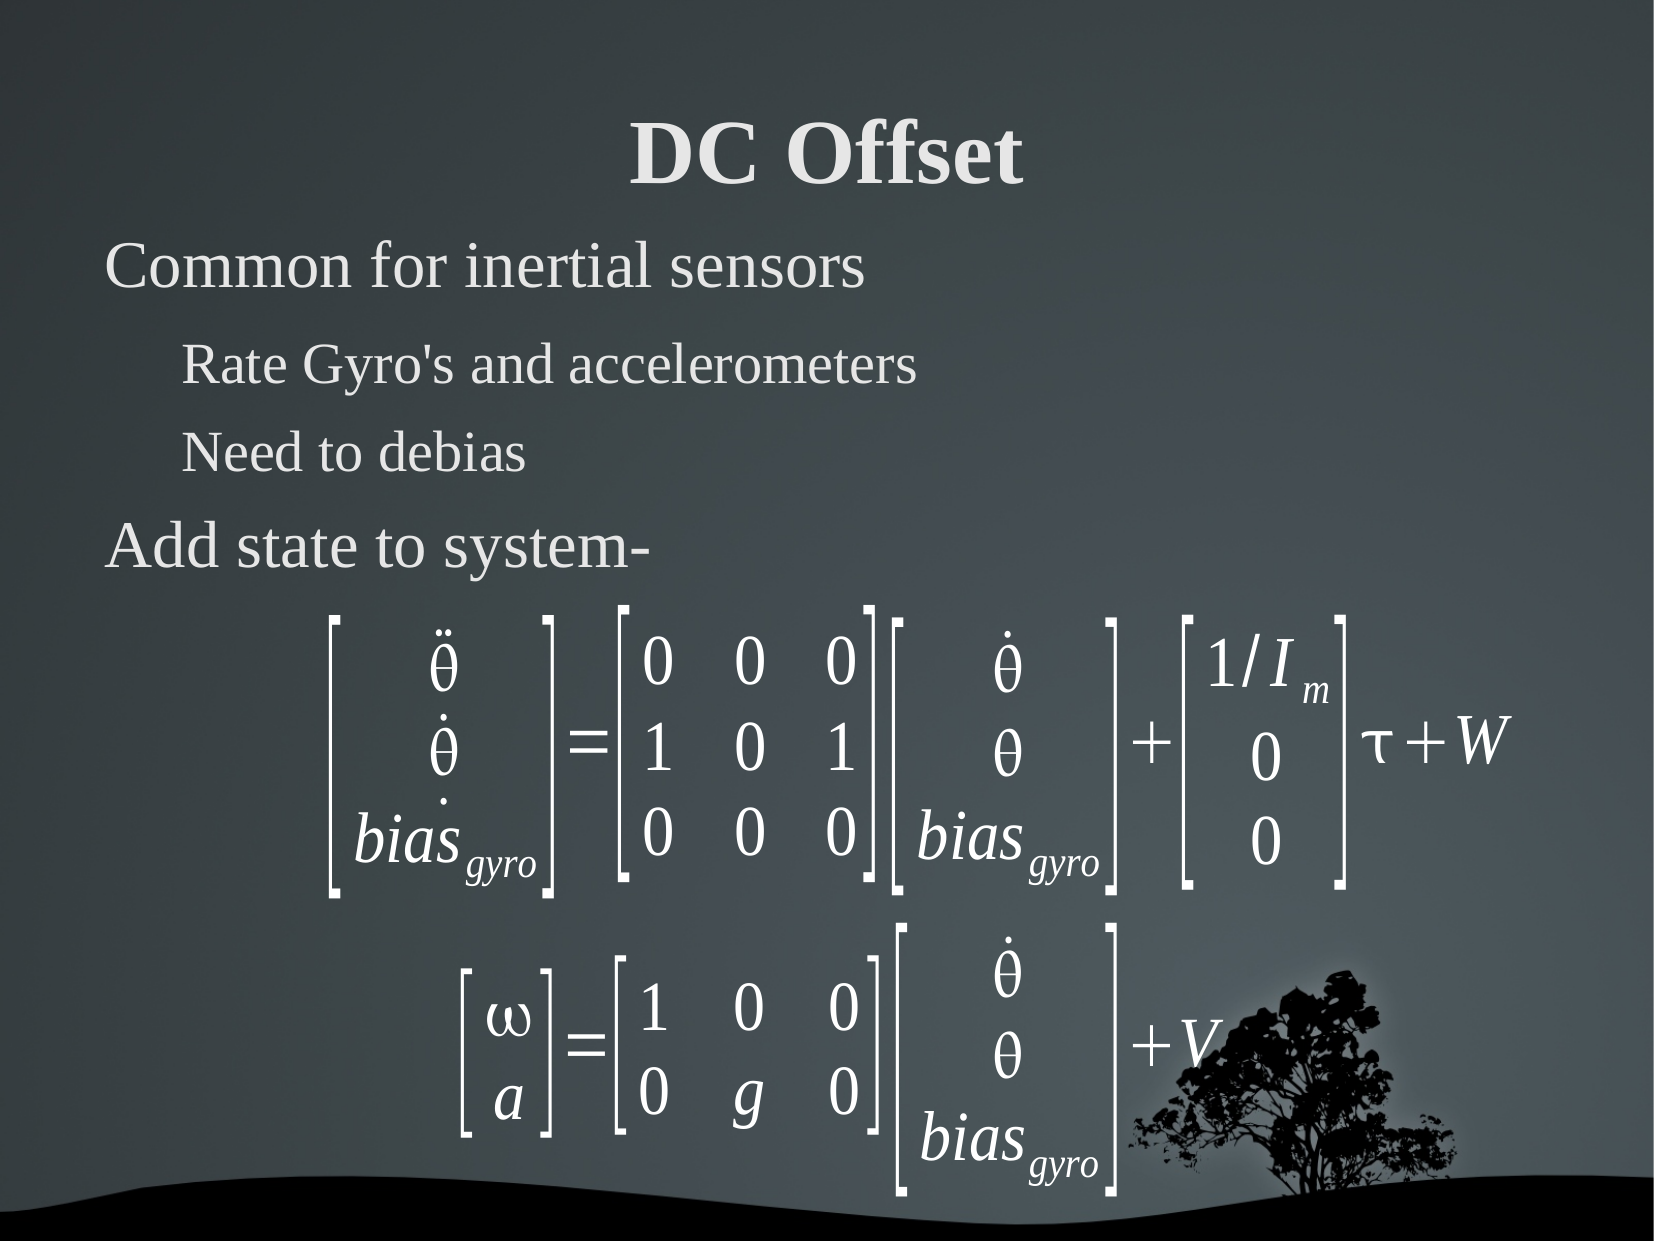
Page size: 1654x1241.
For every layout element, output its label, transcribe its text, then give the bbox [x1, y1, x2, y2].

chart [450, 919, 1224, 1200]
list Common for inertial sensors Rate Gyro's and accelerometers Need to debias Add state to system- [86, 227, 1576, 1032]
picture [0, 0, 1654, 1241]
chart [318, 600, 1513, 903]
title DC Offset [82, 56, 1571, 250]
